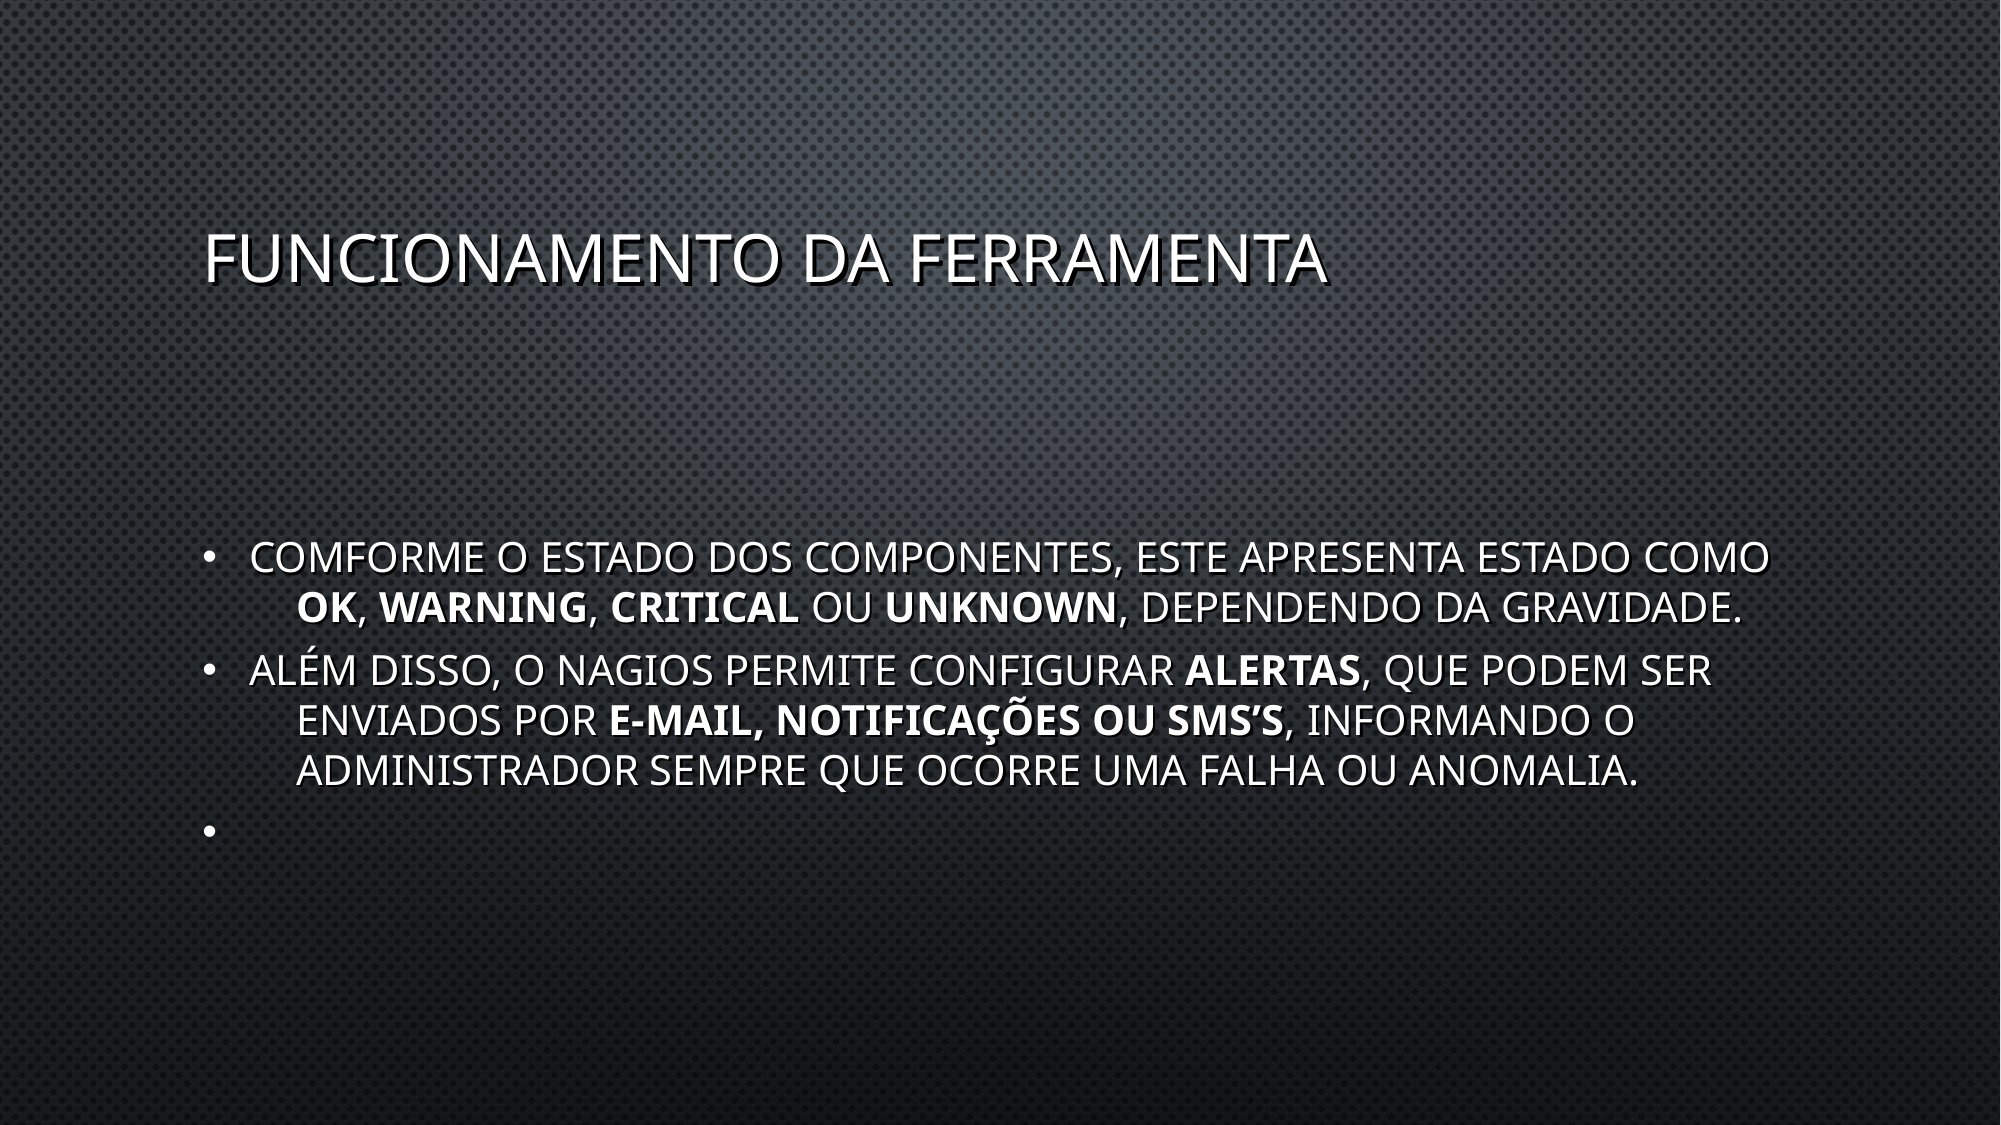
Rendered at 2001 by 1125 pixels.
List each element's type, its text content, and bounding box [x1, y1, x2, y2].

list Comforme o estado dos componentes, este apresenta estado como OK, WARNING, CRITICAL ou UNKNOWN, dependendo da gravidade. Além disso, o Nagios permite configurar alertas, que podem ser enviados por e-mail, notificações ou sms’s, informando o administrador sempre que ocorre uma falha ou anomalia. [187, 437, 1813, 950]
title funcionamento da ferramenta [187, 99, 1813, 413]
